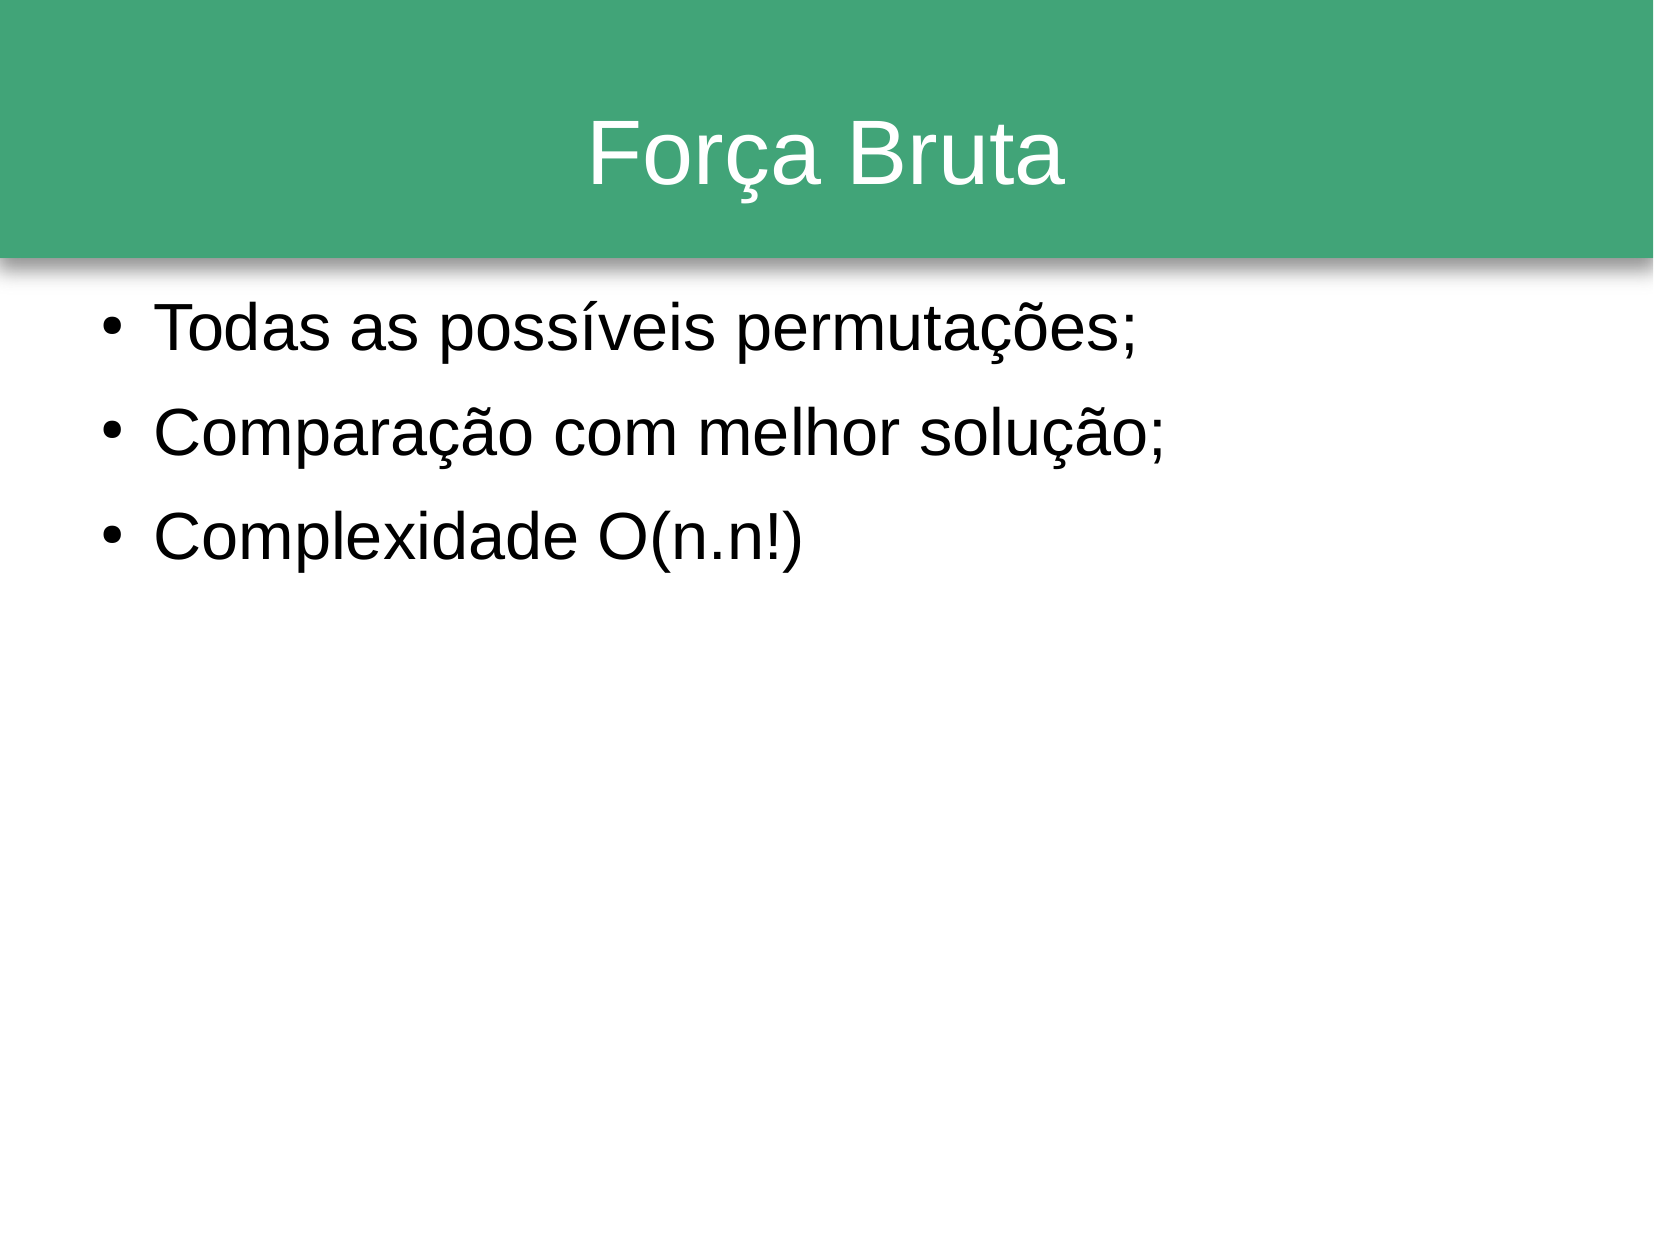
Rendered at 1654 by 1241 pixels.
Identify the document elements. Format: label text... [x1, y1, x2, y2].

list Todas as possíveis permutações; Comparação com melhor solução; Complexidade O(n.n!) [82, 290, 1571, 1010]
title Força Bruta [82, 49, 1571, 257]
picture [0, 0, 1654, 1241]
